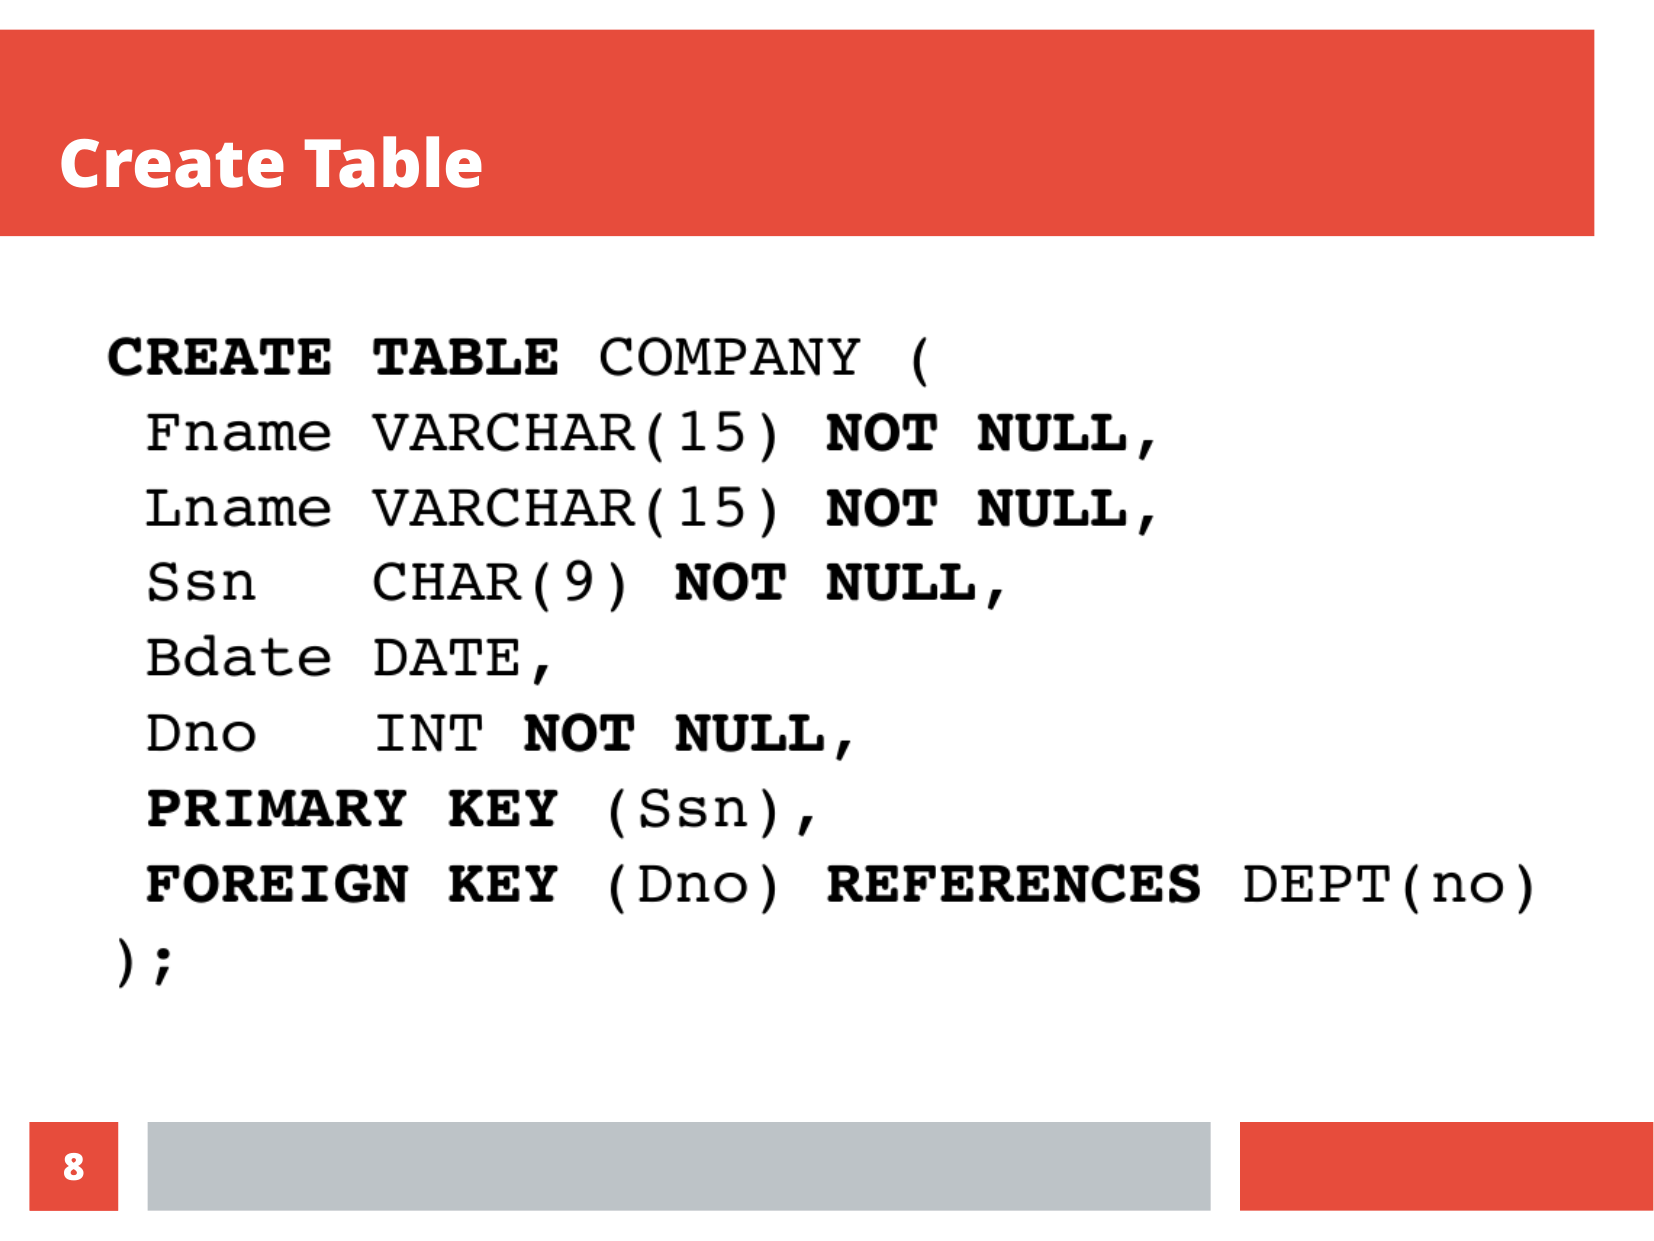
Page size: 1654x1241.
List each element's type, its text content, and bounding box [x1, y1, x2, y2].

picture [89, 314, 1564, 1006]
title Create Table [59, 59, 1595, 207]
